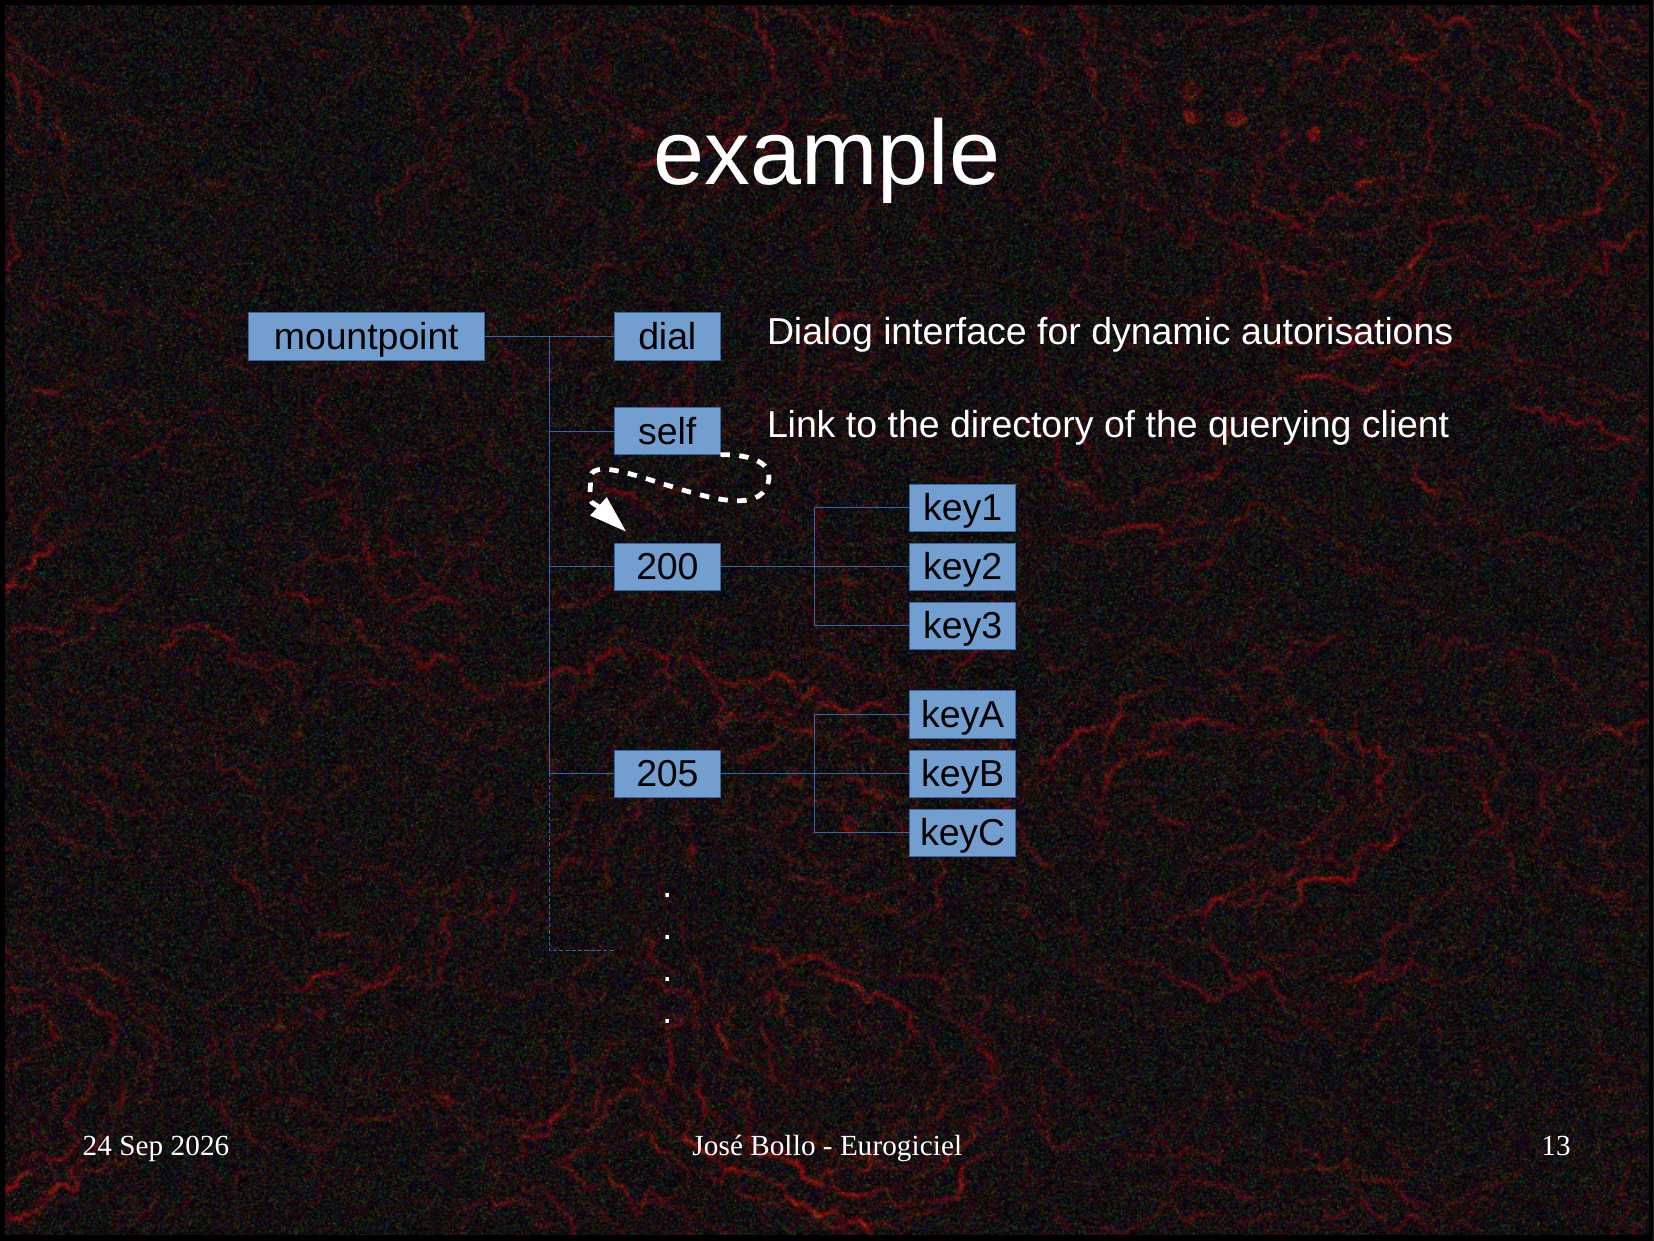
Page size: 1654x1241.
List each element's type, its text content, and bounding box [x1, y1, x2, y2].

text_box dial [614, 312, 721, 361]
picture [5, 5, 1649, 1235]
title example [82, 49, 1571, 257]
text_box . . . . [614, 856, 721, 1046]
text_box self [614, 407, 721, 455]
text_box 205 [614, 750, 721, 798]
text_box keyB [909, 750, 1016, 798]
text_box key2 [909, 543, 1016, 591]
text_box Link to the directory of the querying client [752, 395, 1464, 453]
text_box keyC [909, 809, 1016, 857]
text_box key1 [909, 484, 1016, 532]
text_box key3 [909, 602, 1016, 650]
text_box mountpoint [248, 312, 485, 361]
text_box Dialog interface for dynamic autorisations [752, 303, 1468, 361]
text_box keyA [909, 690, 1016, 739]
text_box 200 [614, 543, 721, 591]
